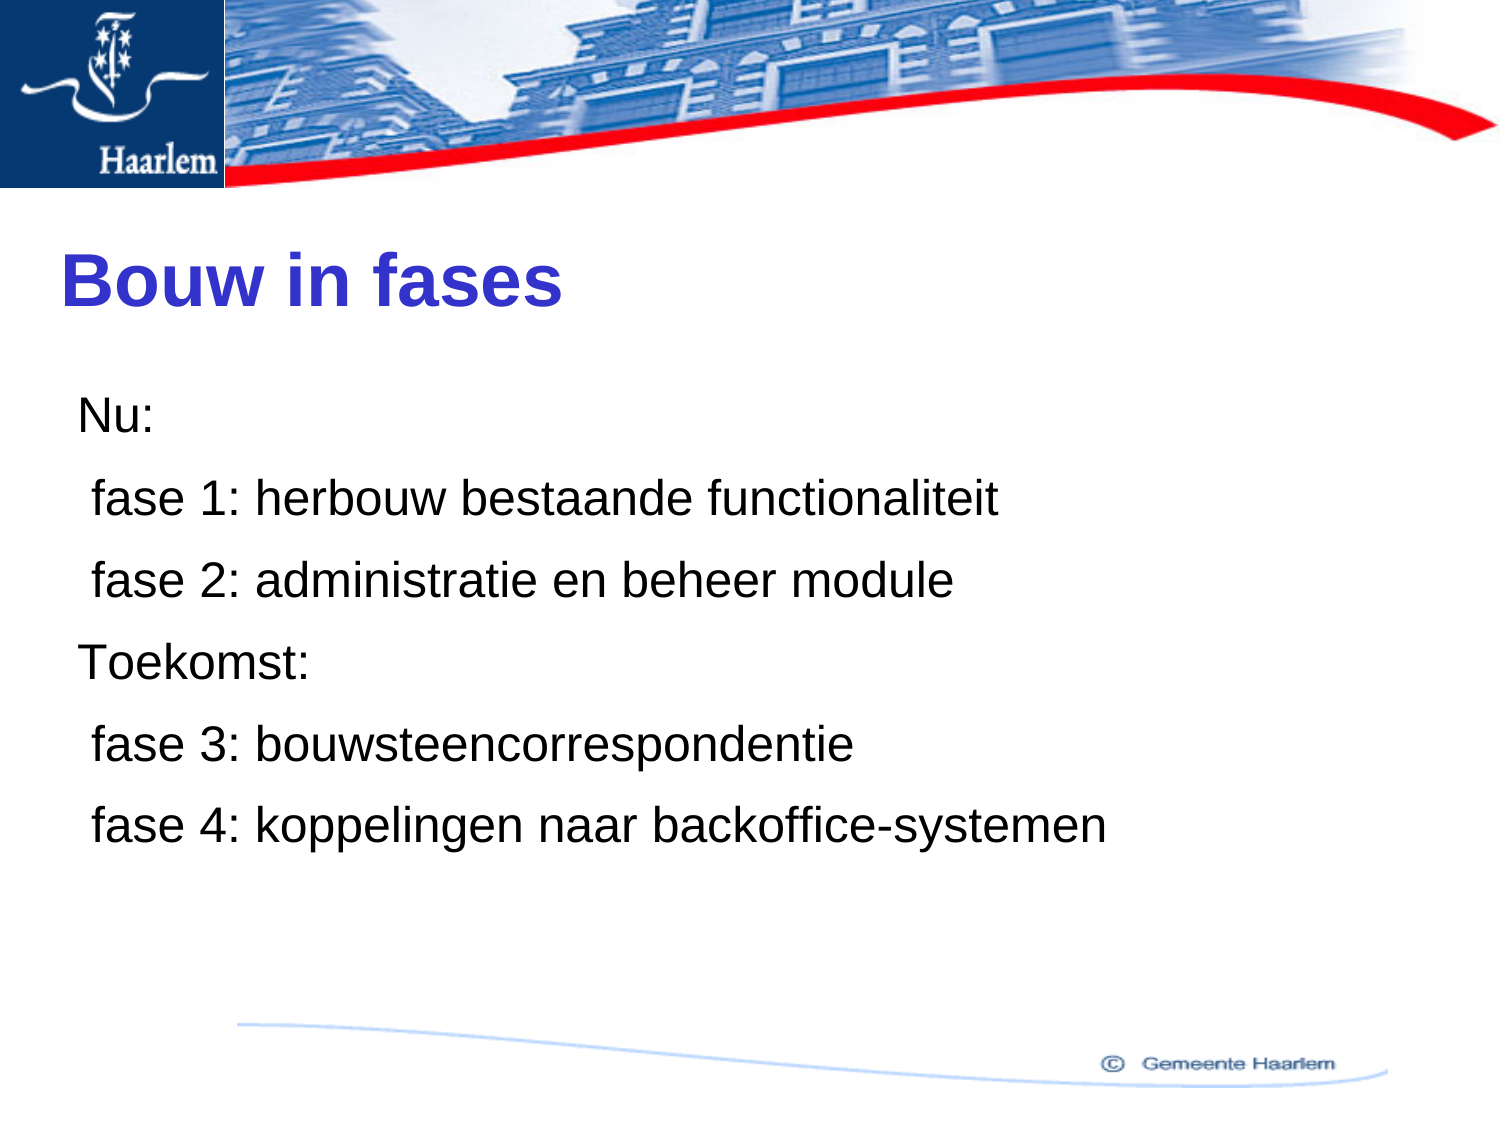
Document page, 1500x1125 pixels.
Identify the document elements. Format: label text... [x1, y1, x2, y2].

picture [0, 0, 224, 188]
text_box Nu: fase 1: herbouw bestaande functionaliteit fase 2: administratie en beheer module Toekomst: fase 3: bouwsteencorrespondentie fase 4: koppelingen naar backoffice-systemen [62, 383, 1413, 861]
picture [237, 1017, 1388, 1088]
text_box Bouw in fases [46, 236, 1388, 330]
picture [225, 0, 1500, 188]
